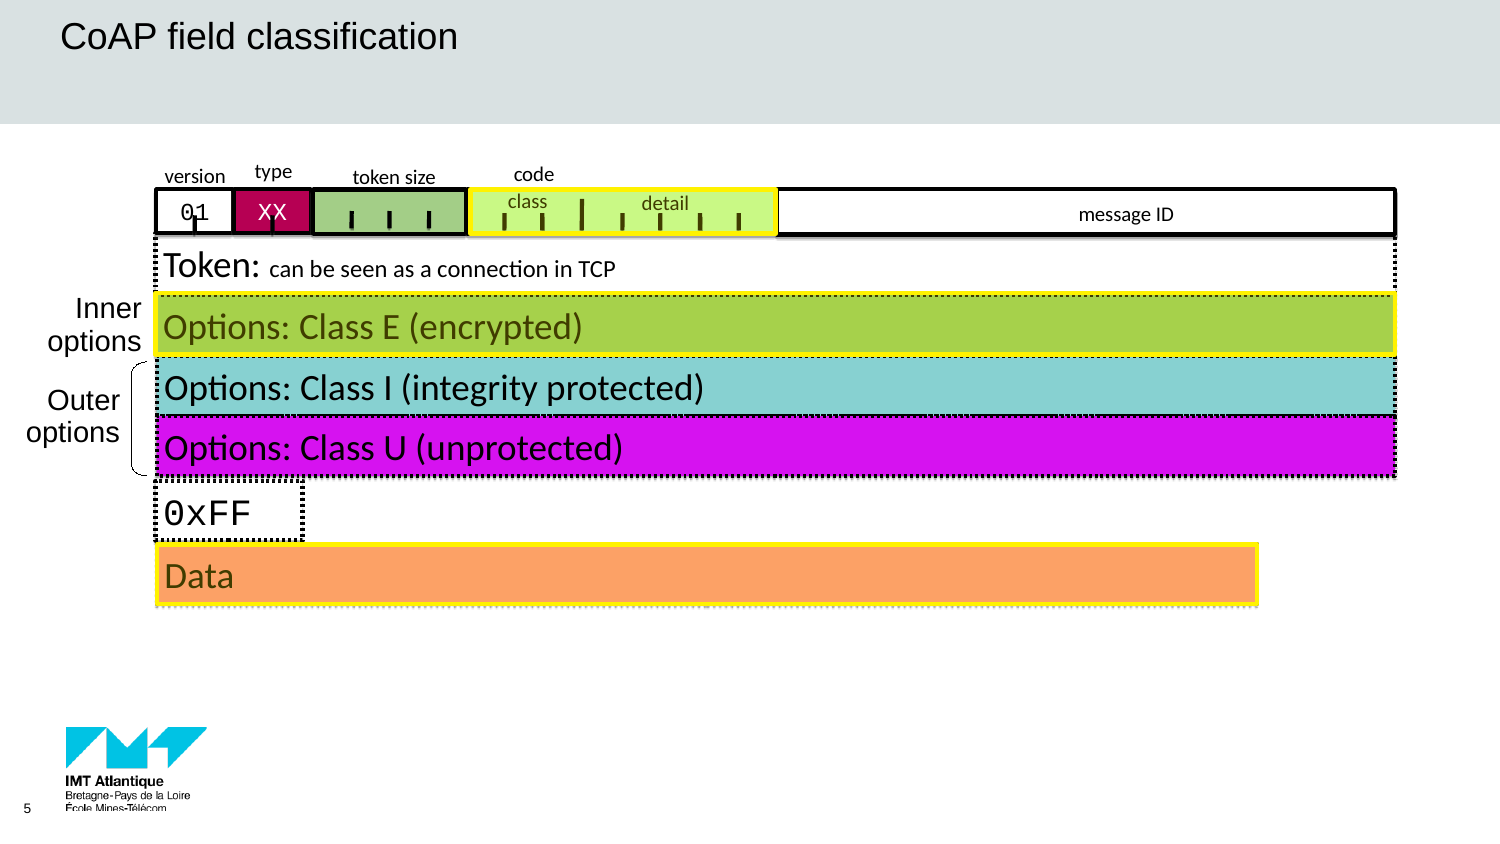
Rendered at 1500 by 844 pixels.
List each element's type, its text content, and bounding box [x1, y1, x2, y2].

text_box Inner options [17, 285, 157, 370]
text_box Options: Class U (unprotected) [156, 416, 1395, 476]
text_box message ID [1014, 194, 1182, 231]
text_box code [506, 155, 563, 189]
text_box class [500, 180, 556, 189]
text_box Token: can be seen as a connection in TCP [155, 233, 1396, 292]
text_box [157, 292, 1396, 355]
text_box <number> [12, 794, 75, 822]
text_box [313, 189, 466, 234]
text_box Options: Class I (integrity protected) [156, 356, 1395, 416]
text_box [156, 544, 1257, 604]
text_box Outer options [0, 376, 136, 459]
text_box token size [344, 158, 444, 189]
text_box version [157, 155, 234, 196]
text_box 01 [184, 205, 191, 218]
text_box 0xFF [155, 480, 303, 541]
text_box 01 [156, 188, 233, 234]
list CoAP field classification [60, 12, 1247, 58]
text_box detail [634, 181, 697, 189]
text_box [467, 188, 1396, 235]
text_box XX [233, 188, 311, 234]
text_box type [247, 152, 301, 188]
